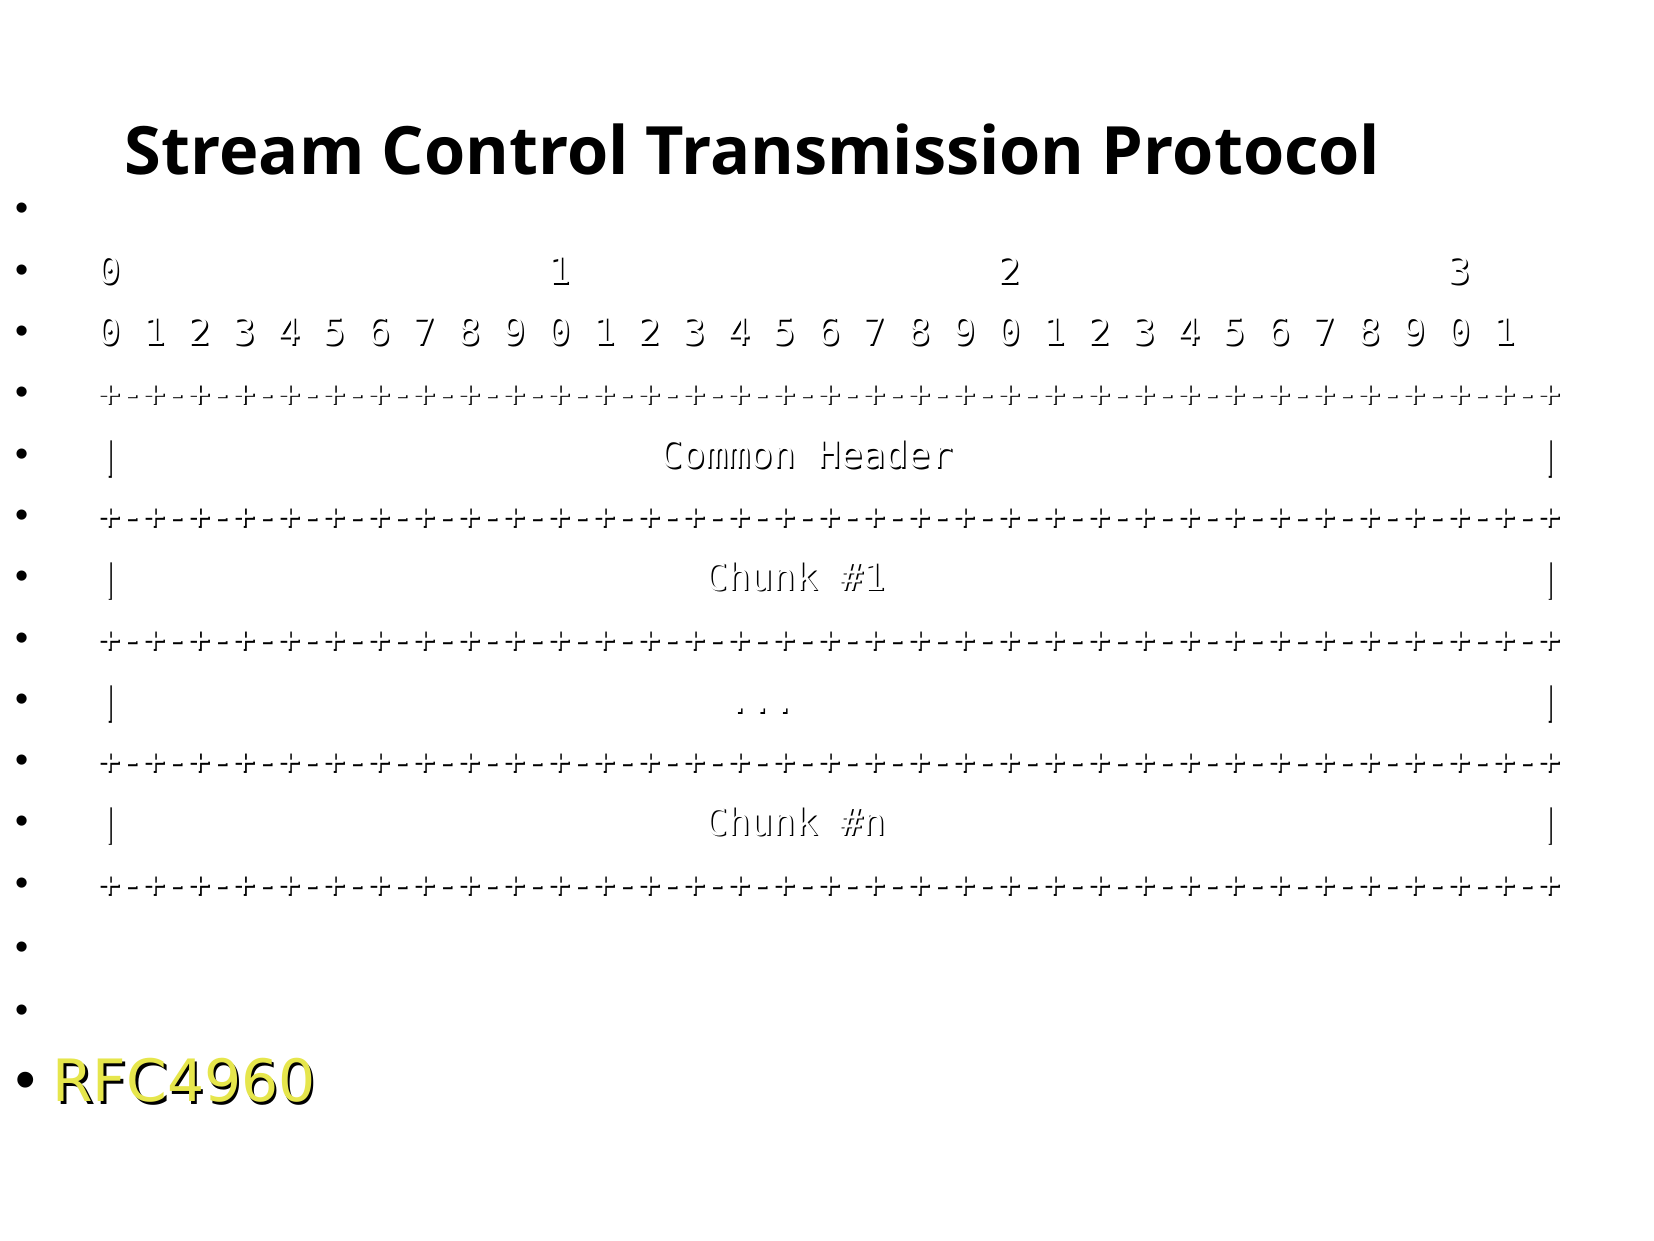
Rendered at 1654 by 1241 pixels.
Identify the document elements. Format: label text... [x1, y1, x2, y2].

title Stream Control Transmission Protocol [0, 49, 1489, 257]
subtitle 0 1 2 3 0 1 2 3 4 5 6 7 8 9 0 1 2 3 4 5 6 7 8 9 0 1 2 3 4 5 6 7 8 9 0 1 +-+-+-+-+-+-+-+-+-+-+-+-+-+-+-+-+-+-+-+-+-+-+-+-+-+-+-+-+-+-+-+-+ | Common Header | +-+-+-+-+-+-+-+-+-+-+-+-+-+-+-+-+-+-+-+-+-+-+-+-+-+-+-+-+-+-+-+-+ | Chunk #1 | +-+-+-+-+-+-+-+-+-+-+-+-+-+-+-+-+-+-+-+-+-+-+-+-+-+-+-+-+-+-+-+-+ | ... | +-+-+-+-+-+-+-+-+-+-+-+-+-+-+-+-+-+-+-+-+-+-+-+-+-+-+-+-+-+-+-+-+ | Chunk #n | +-+-+-+-+-+-+-+-+-+-+-+-+-+-+-+-+-+-+-+-+-+-+-+-+-+-+-+-+-+-+-+-+ RFC4960 [0, 290, 1576, 1010]
